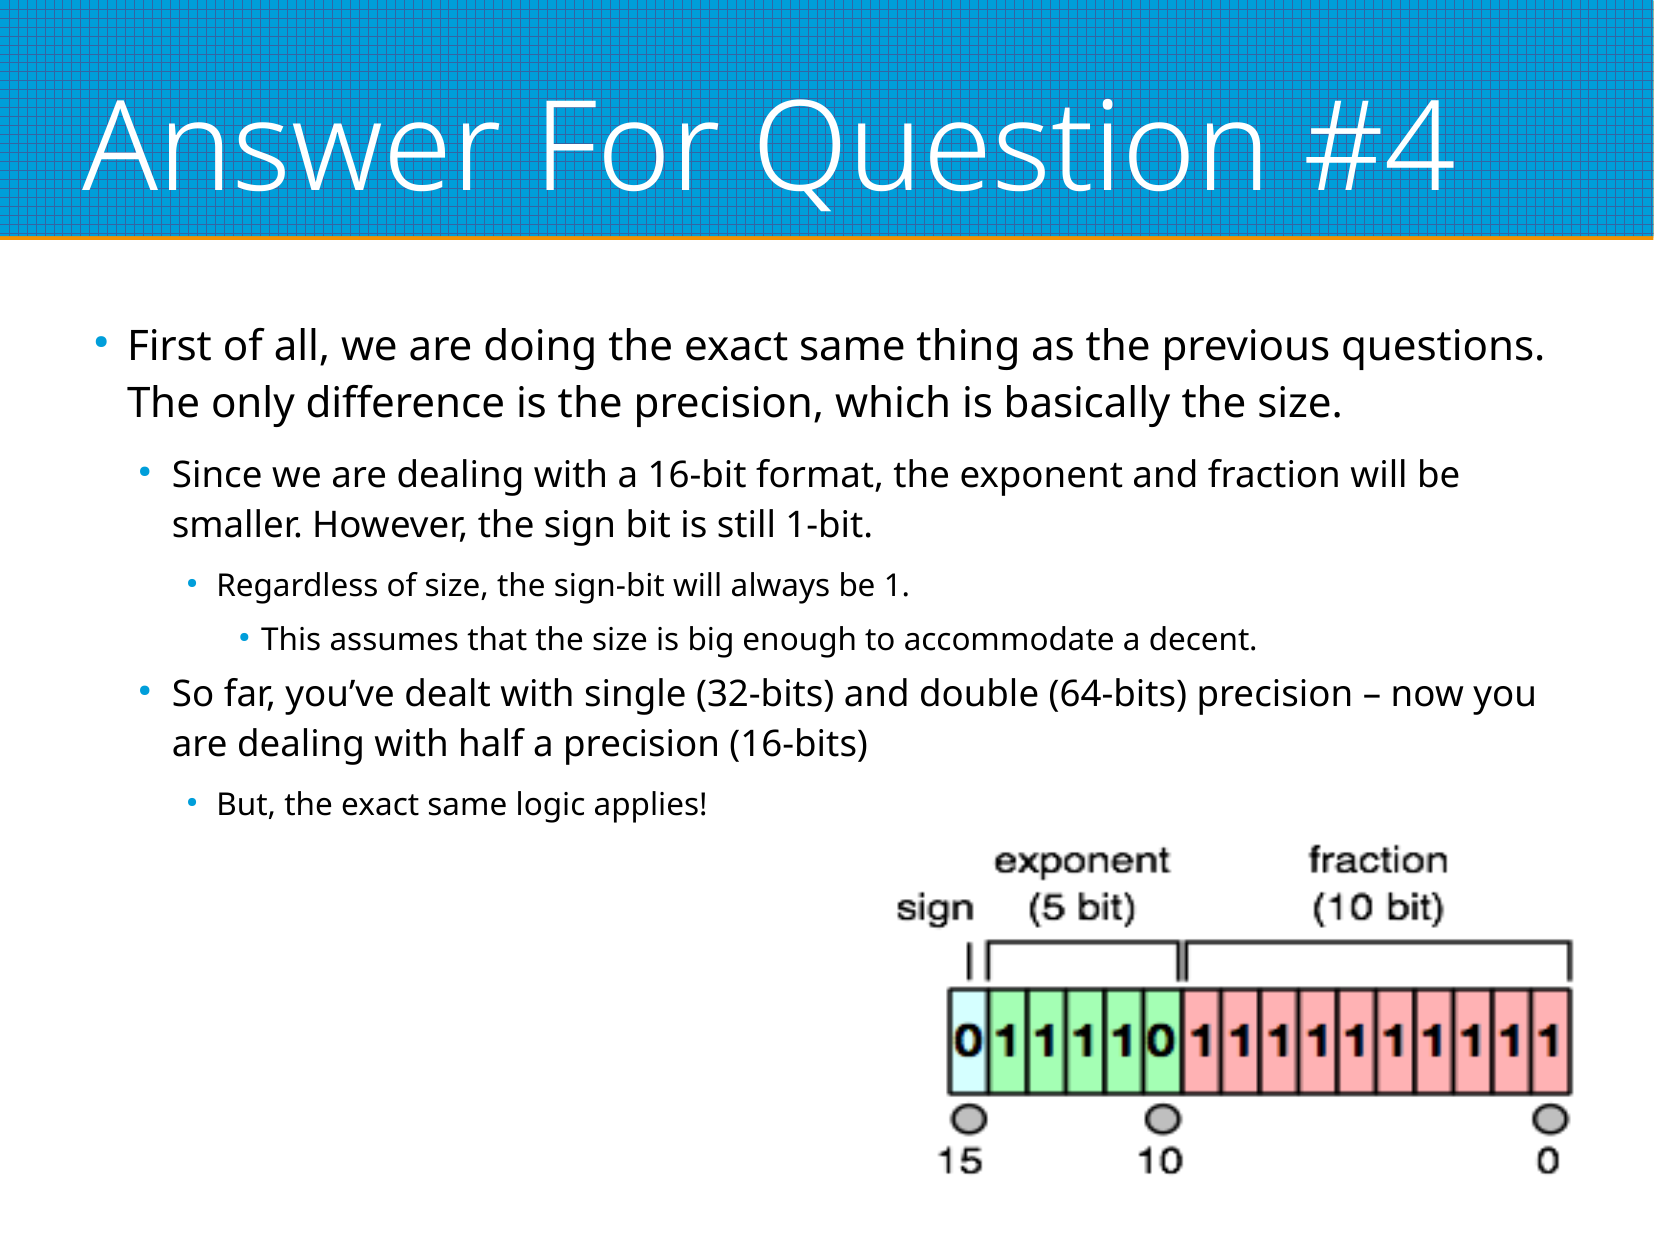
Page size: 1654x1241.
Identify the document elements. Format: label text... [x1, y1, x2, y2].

title Answer For Question #4 [82, 19, 1571, 227]
list First of all, we are doing the exact same thing as the previous questions. The only difference is the precision, which is basically the size. Since we are dealing with a 16-bit format, the exponent and fraction will be smaller. However, the sign bit is still 1-bit. Regardless of size, the sign-bit will always be 1. This assumes that the size is big enough to accommodate a decent. So far, you’ve dealt with single (32-bits) and double (64-bits) precision – now you are dealing with half a precision (16-bits) But, the exact same logic applies! [82, 314, 1563, 886]
picture [856, 826, 1611, 1199]
